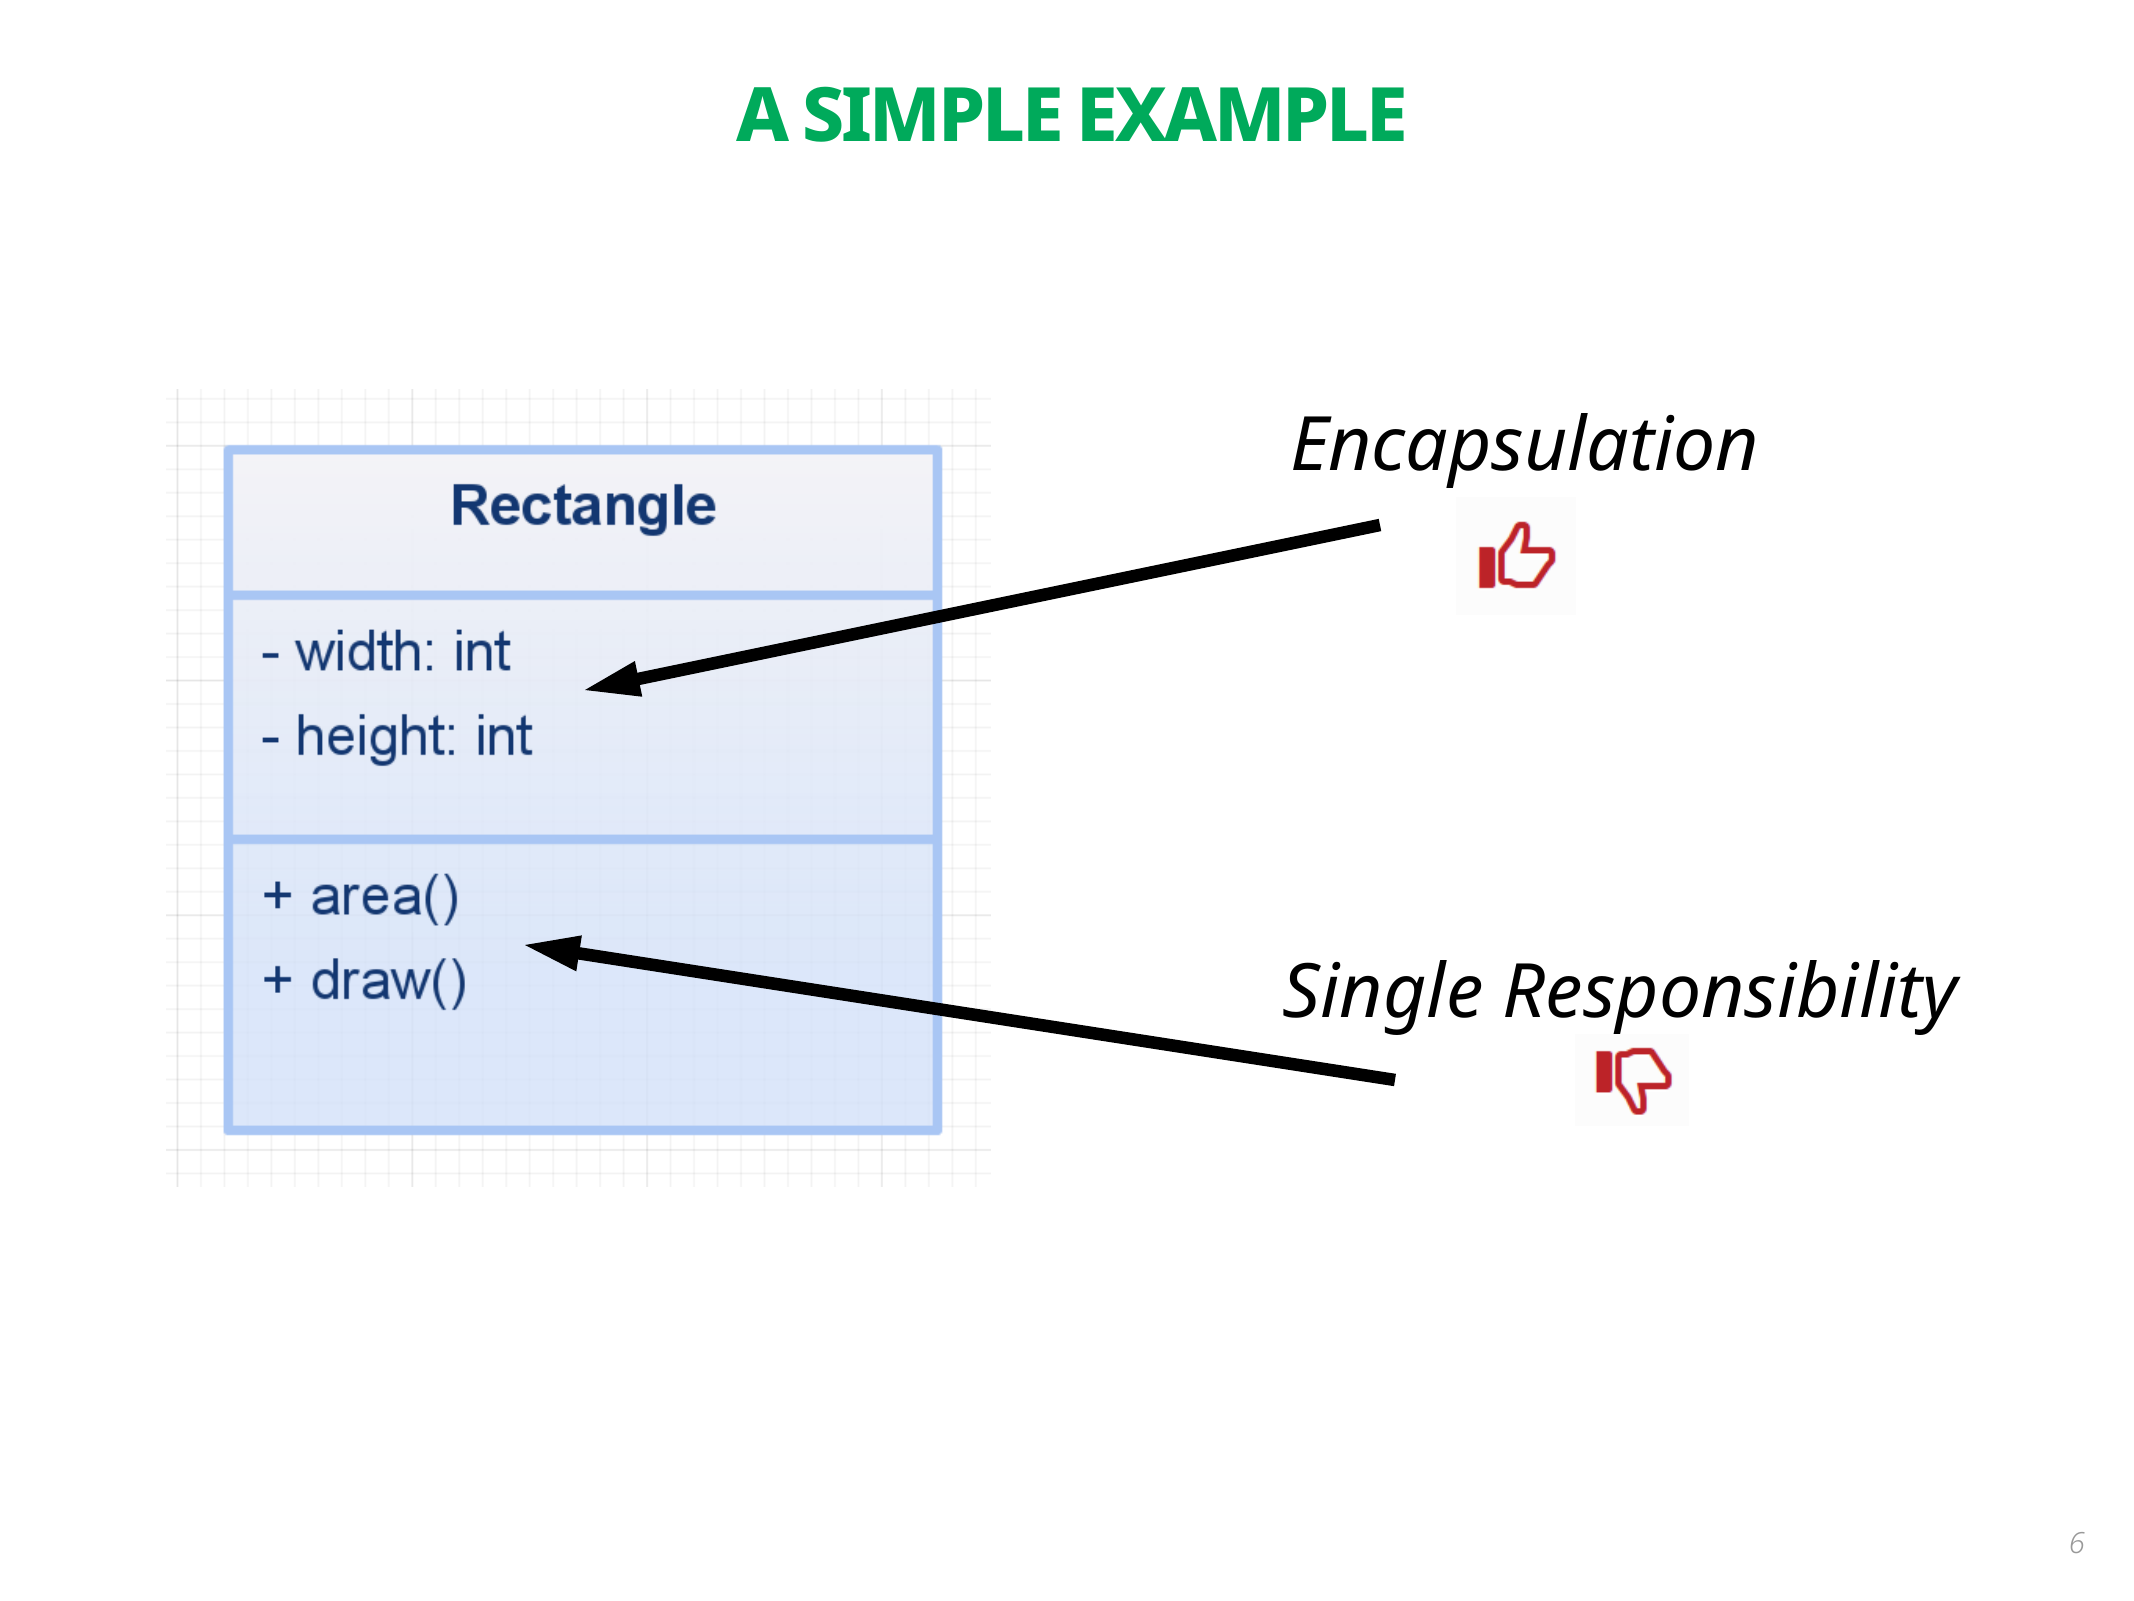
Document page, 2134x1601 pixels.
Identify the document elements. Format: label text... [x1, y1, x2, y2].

title A SIMPLE EXAMPLE [60, 30, 2086, 211]
text_box Encapsulation [1215, 315, 1846, 568]
picture [1575, 1034, 1689, 1126]
picture [1456, 497, 1576, 616]
picture [166, 389, 991, 1187]
text_box Single Responsibility [1207, 861, 2123, 1115]
